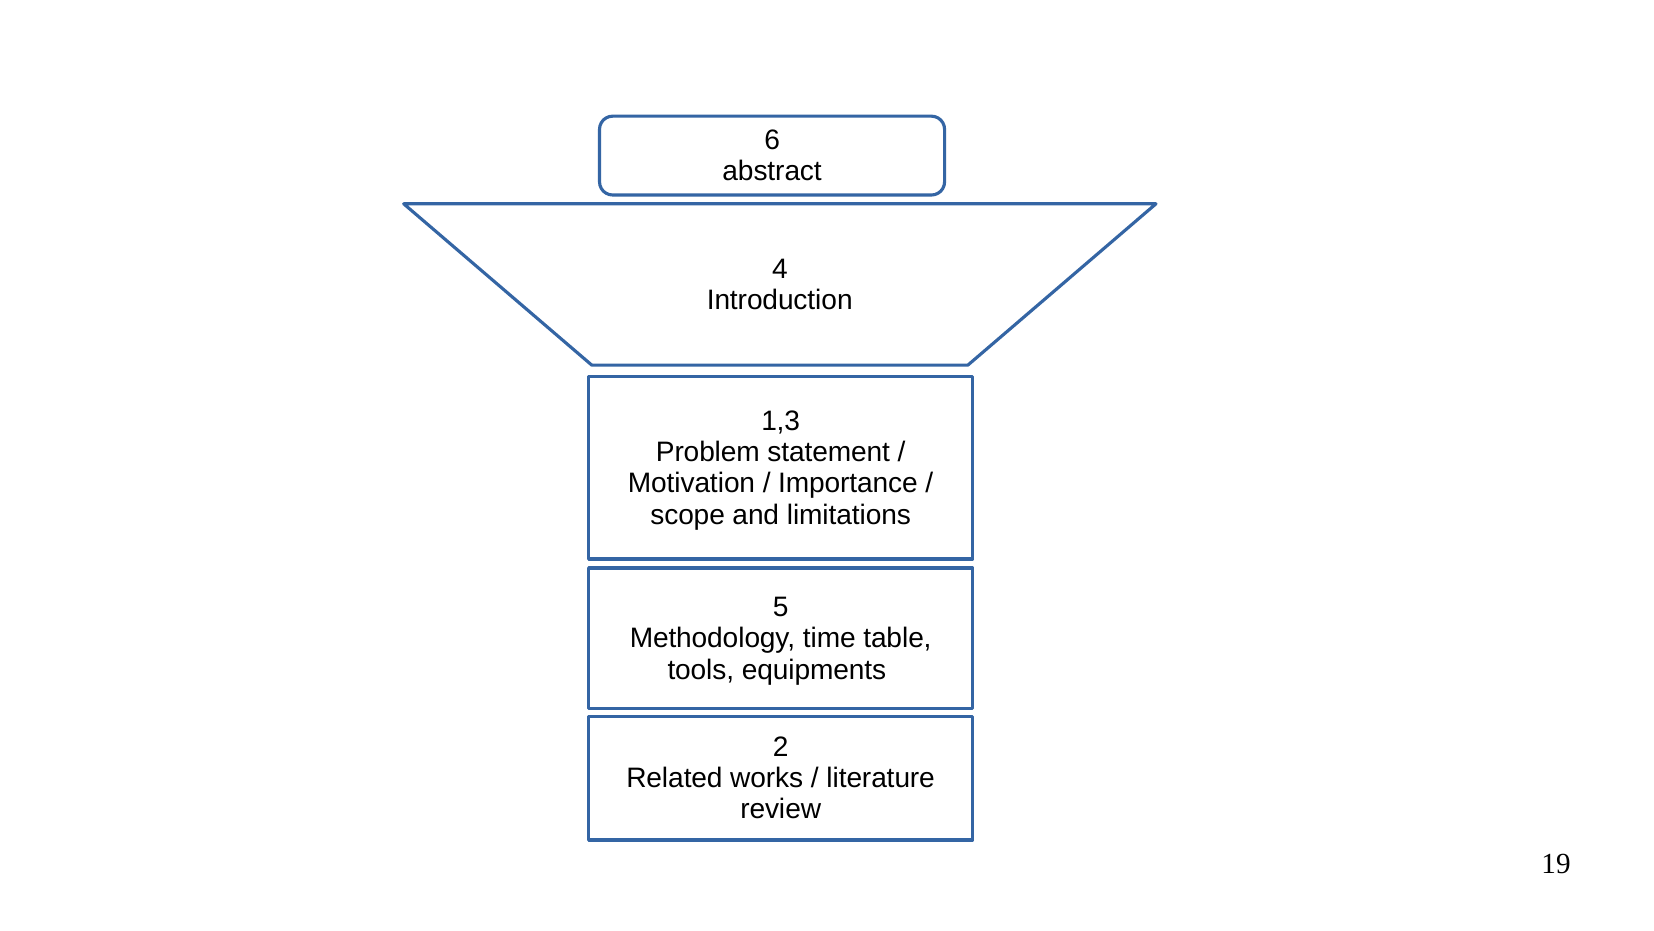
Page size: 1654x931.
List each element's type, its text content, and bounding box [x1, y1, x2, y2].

text_box 6 abstract [599, 116, 945, 196]
text_box 4 Introduction [403, 203, 1157, 366]
text_box 1,3 Problem statement / Motivation / Importance / scope and limitations [588, 376, 973, 559]
text_box 2 Related works / literature review [588, 716, 973, 840]
text_box 5 Methodology, time table, tools, equipments [588, 568, 973, 709]
